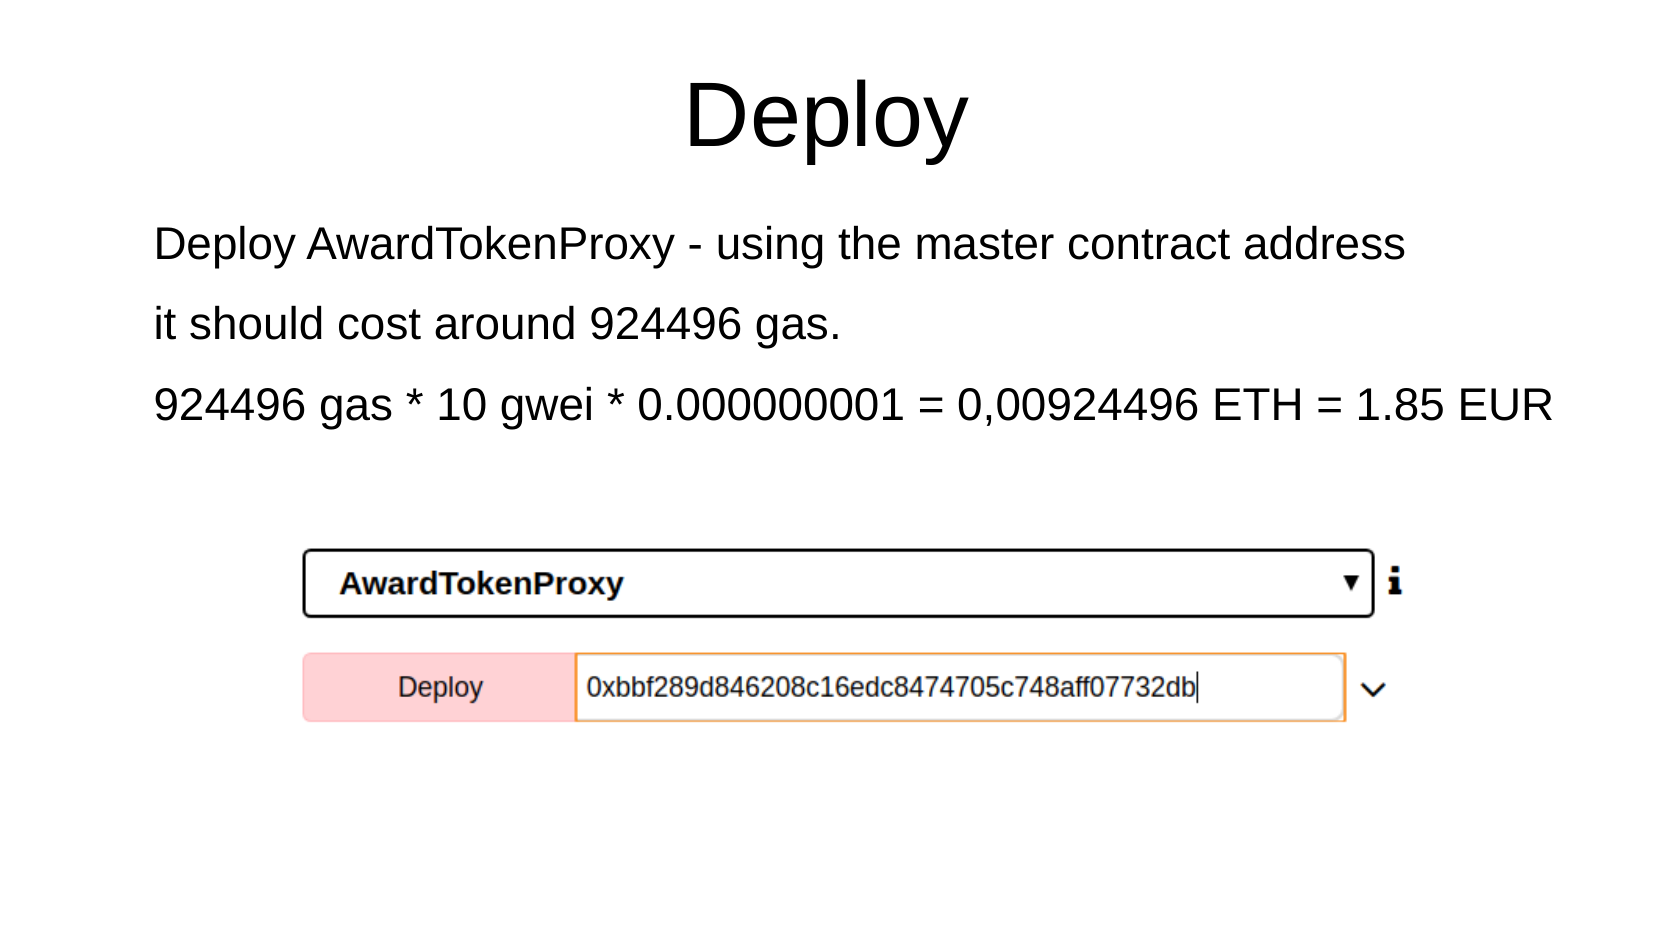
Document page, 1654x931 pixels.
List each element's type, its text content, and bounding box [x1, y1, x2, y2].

list Deploy AwardTokenProxy - using the master contract address it should cost around 924496 gas. 924496 gas * 10 gwei * 0.000000001 = 0,00924496 ETH = 1.85 EUR [82, 217, 1571, 758]
picture [270, 530, 1425, 749]
title Deploy [82, 37, 1571, 193]
